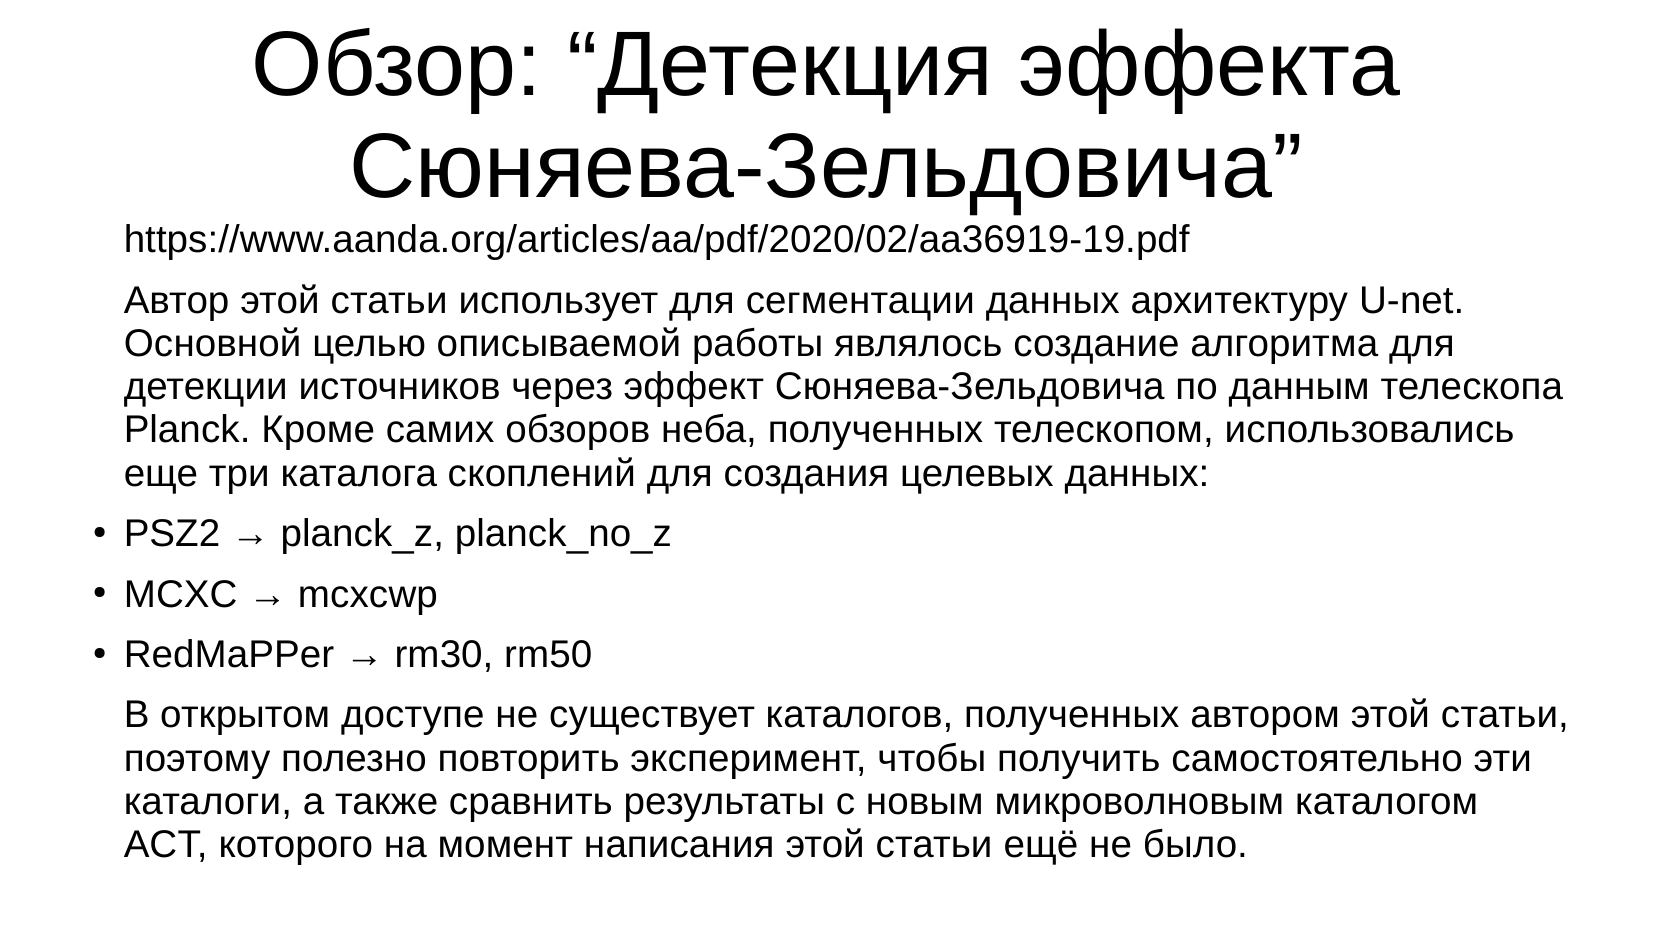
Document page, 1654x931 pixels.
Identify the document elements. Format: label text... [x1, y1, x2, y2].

title Обзор: “Детекция эффекта Сюняева-Зельдовича” [82, 12, 1571, 217]
list https://www.aanda.org/articles/aa/pdf/2020/02/aa36919-19.pdf Автор этой статьи использует для сегментации данных архитектуру U-net. Основной целью описываемой работы являлось создание алгоритма для детекции источников через эффект Сюняева-Зельдовича по данным телескопа Planck. Кроме самих обзоров неба, полученных телескопом, использовались еще три каталога скоплений для создания целевых данных: PSZ2 → planck_z, planck_no_z MCXC → mcxcwp RedMaPPer → rm30, rm50 В открытом доступе не существует каталогов, полученных автором этой статьи, поэтому полезно повторить эксперимент, чтобы получить самостоятельно эти каталоги, а также сравнить результаты с новым микроволновым каталогом ACT, которого на момент написания этой статьи ещё не было. [82, 217, 1571, 886]
